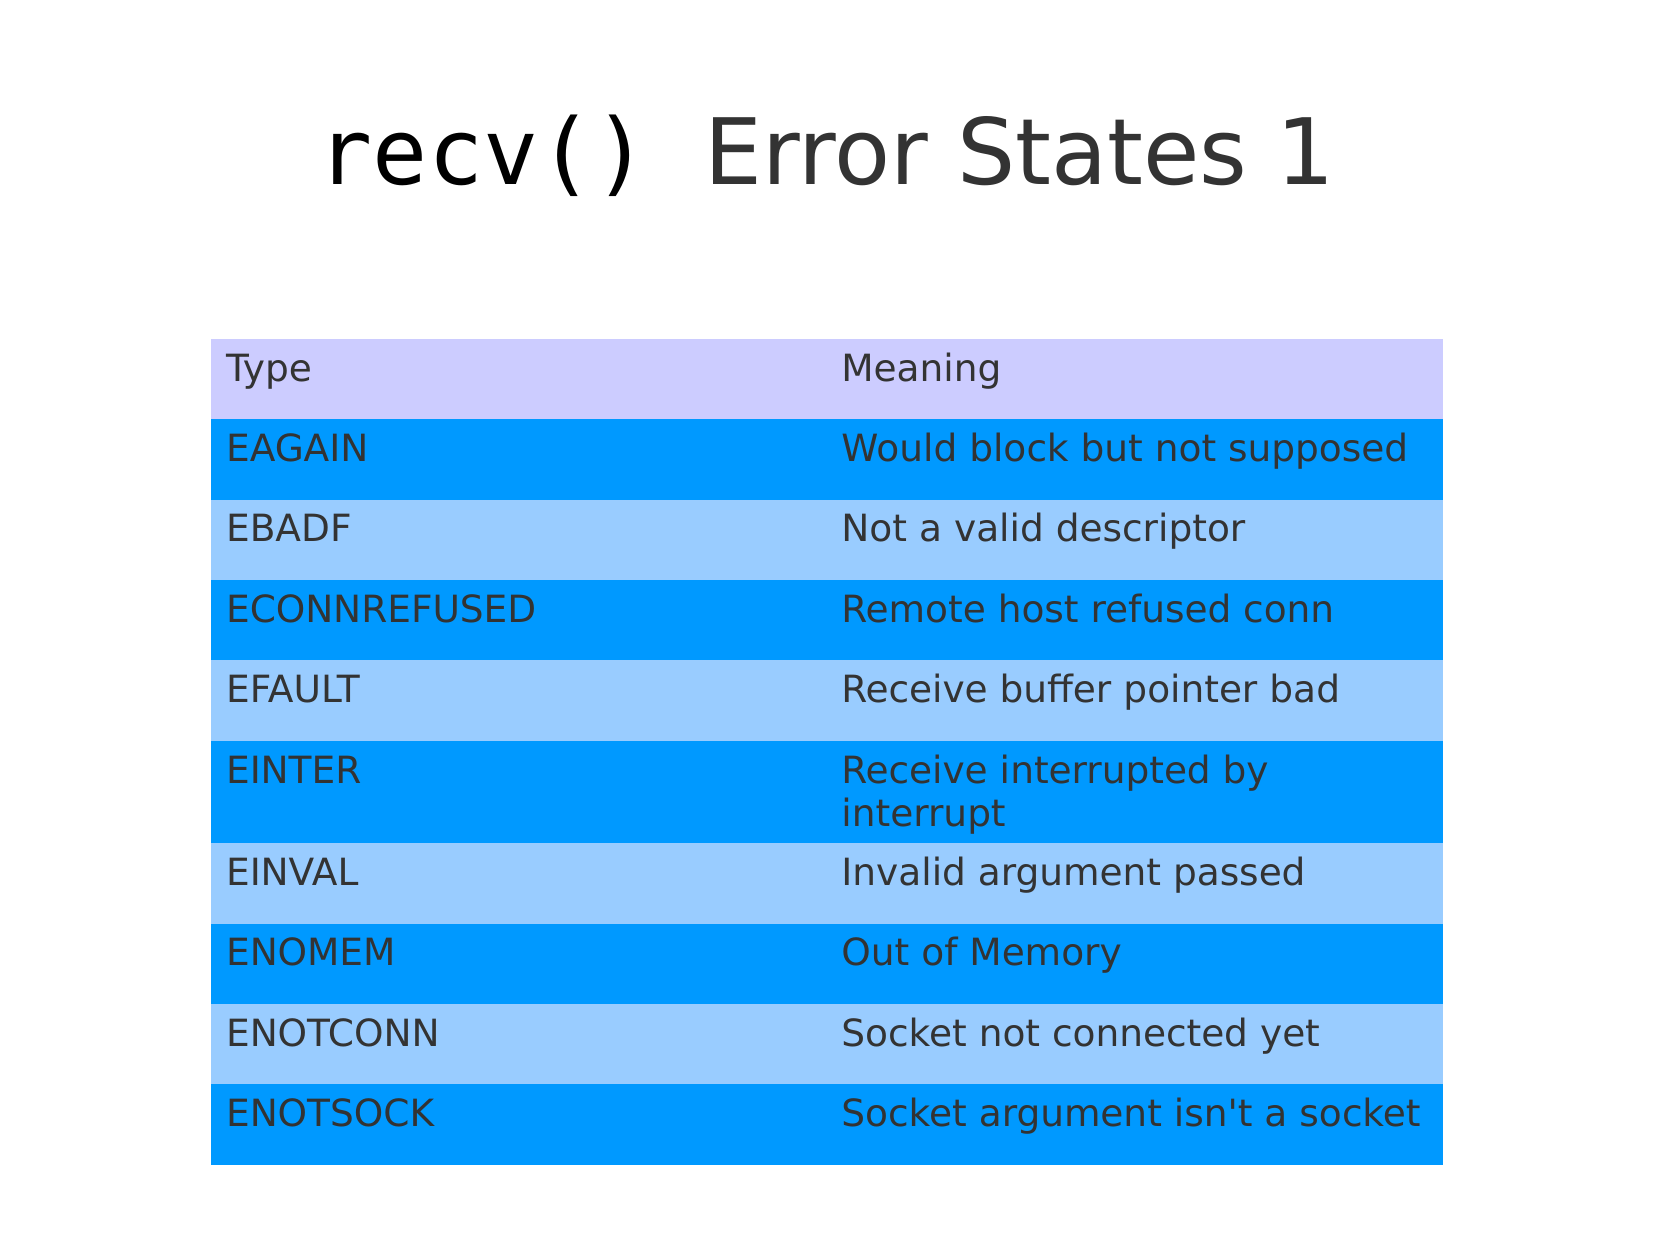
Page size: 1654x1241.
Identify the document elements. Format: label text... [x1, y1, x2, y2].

table_cell EBADF [211, 500, 827, 580]
table_cell Would block but not supposed [827, 419, 1443, 500]
table_cell ENOTSOCK [211, 1084, 827, 1165]
table_cell Not a valid descriptor [827, 500, 1443, 580]
table_cell Socket argument isn't a socket [827, 1084, 1443, 1165]
table_cell Receive interrupted by interrupt [827, 741, 1443, 843]
table_cell EFAULT [211, 660, 827, 741]
table_header Type [211, 339, 827, 419]
table_cell EINTER [211, 741, 827, 843]
title recv() Error States 1 [82, 56, 1571, 250]
table_header Meaning [827, 339, 1443, 419]
table_cell Socket not connected yet [827, 1004, 1443, 1084]
table_cell Invalid argument passed [827, 843, 1443, 924]
table_cell Out of Memory [827, 924, 1443, 1004]
table_cell Remote host refused conn [827, 580, 1443, 660]
table_cell ENOTCONN [211, 1004, 827, 1084]
table_cell ECONNREFUSED [211, 580, 827, 660]
table_cell EINVAL [211, 843, 827, 924]
table_cell Receive buffer pointer bad [827, 660, 1443, 741]
table_cell ENOMEM [211, 924, 827, 1004]
table_cell EAGAIN [211, 419, 827, 500]
